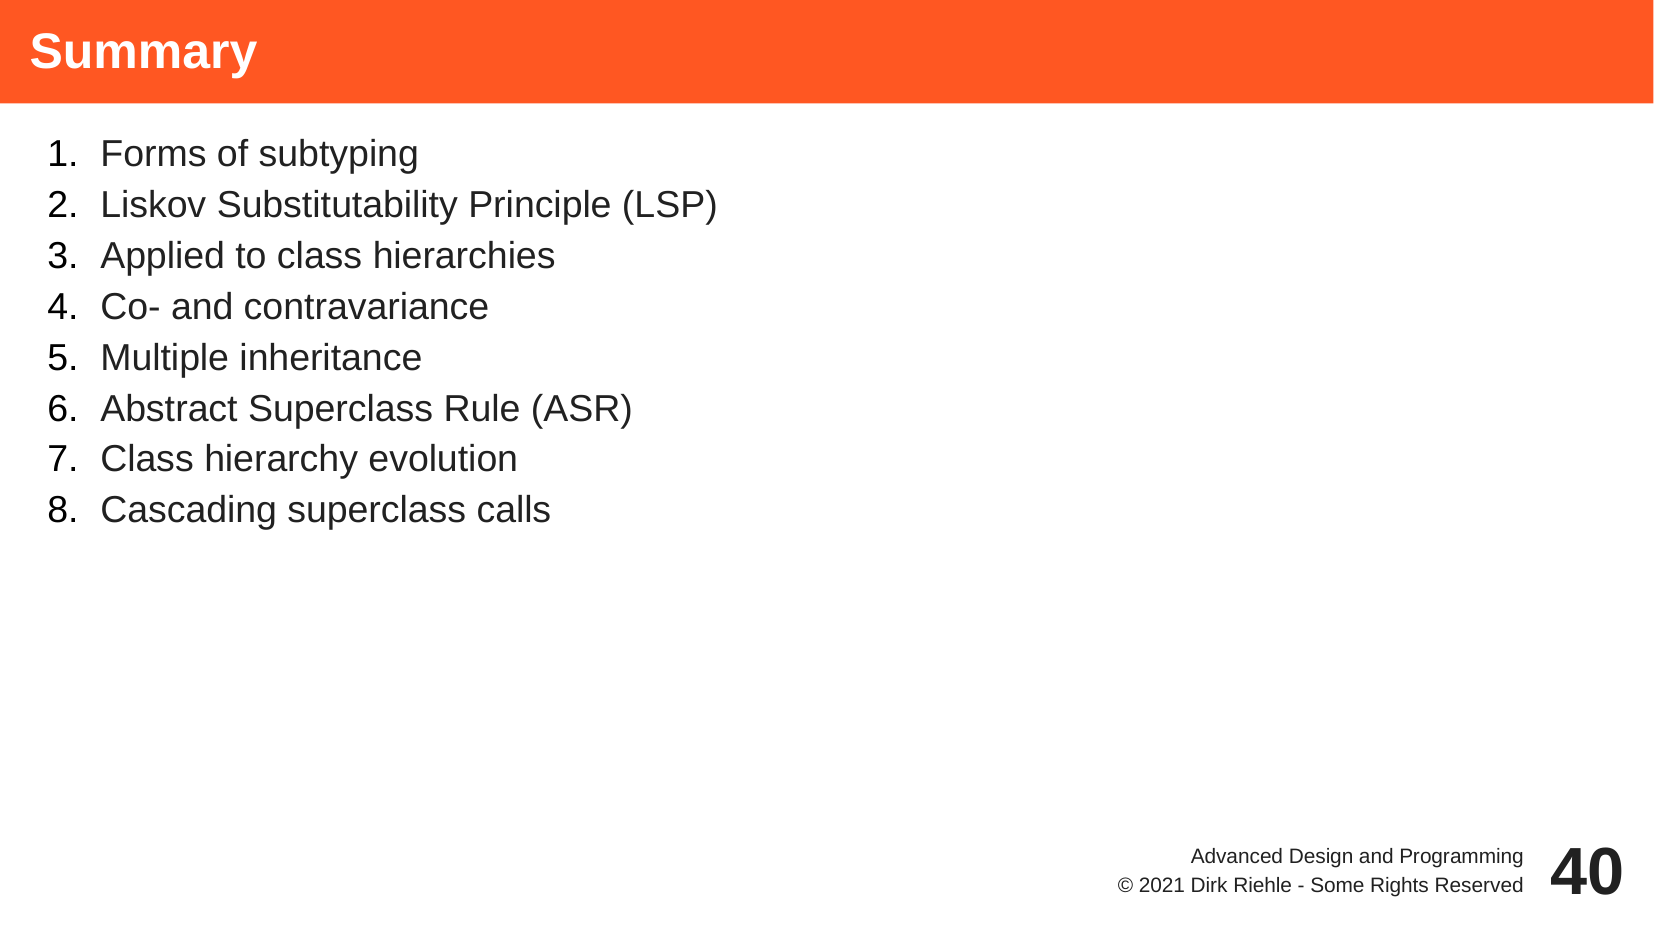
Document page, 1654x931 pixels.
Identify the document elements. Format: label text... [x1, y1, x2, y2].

list Forms of subtyping Liskov Substitutability Principle (LSP) Applied to class hierarchies Co- and contravariance Multiple inheritance Abstract Superclass Rule (ASR) Class hierarchy evolution Cascading superclass calls [29, 132, 1625, 813]
title Summary [0, 0, 1654, 104]
